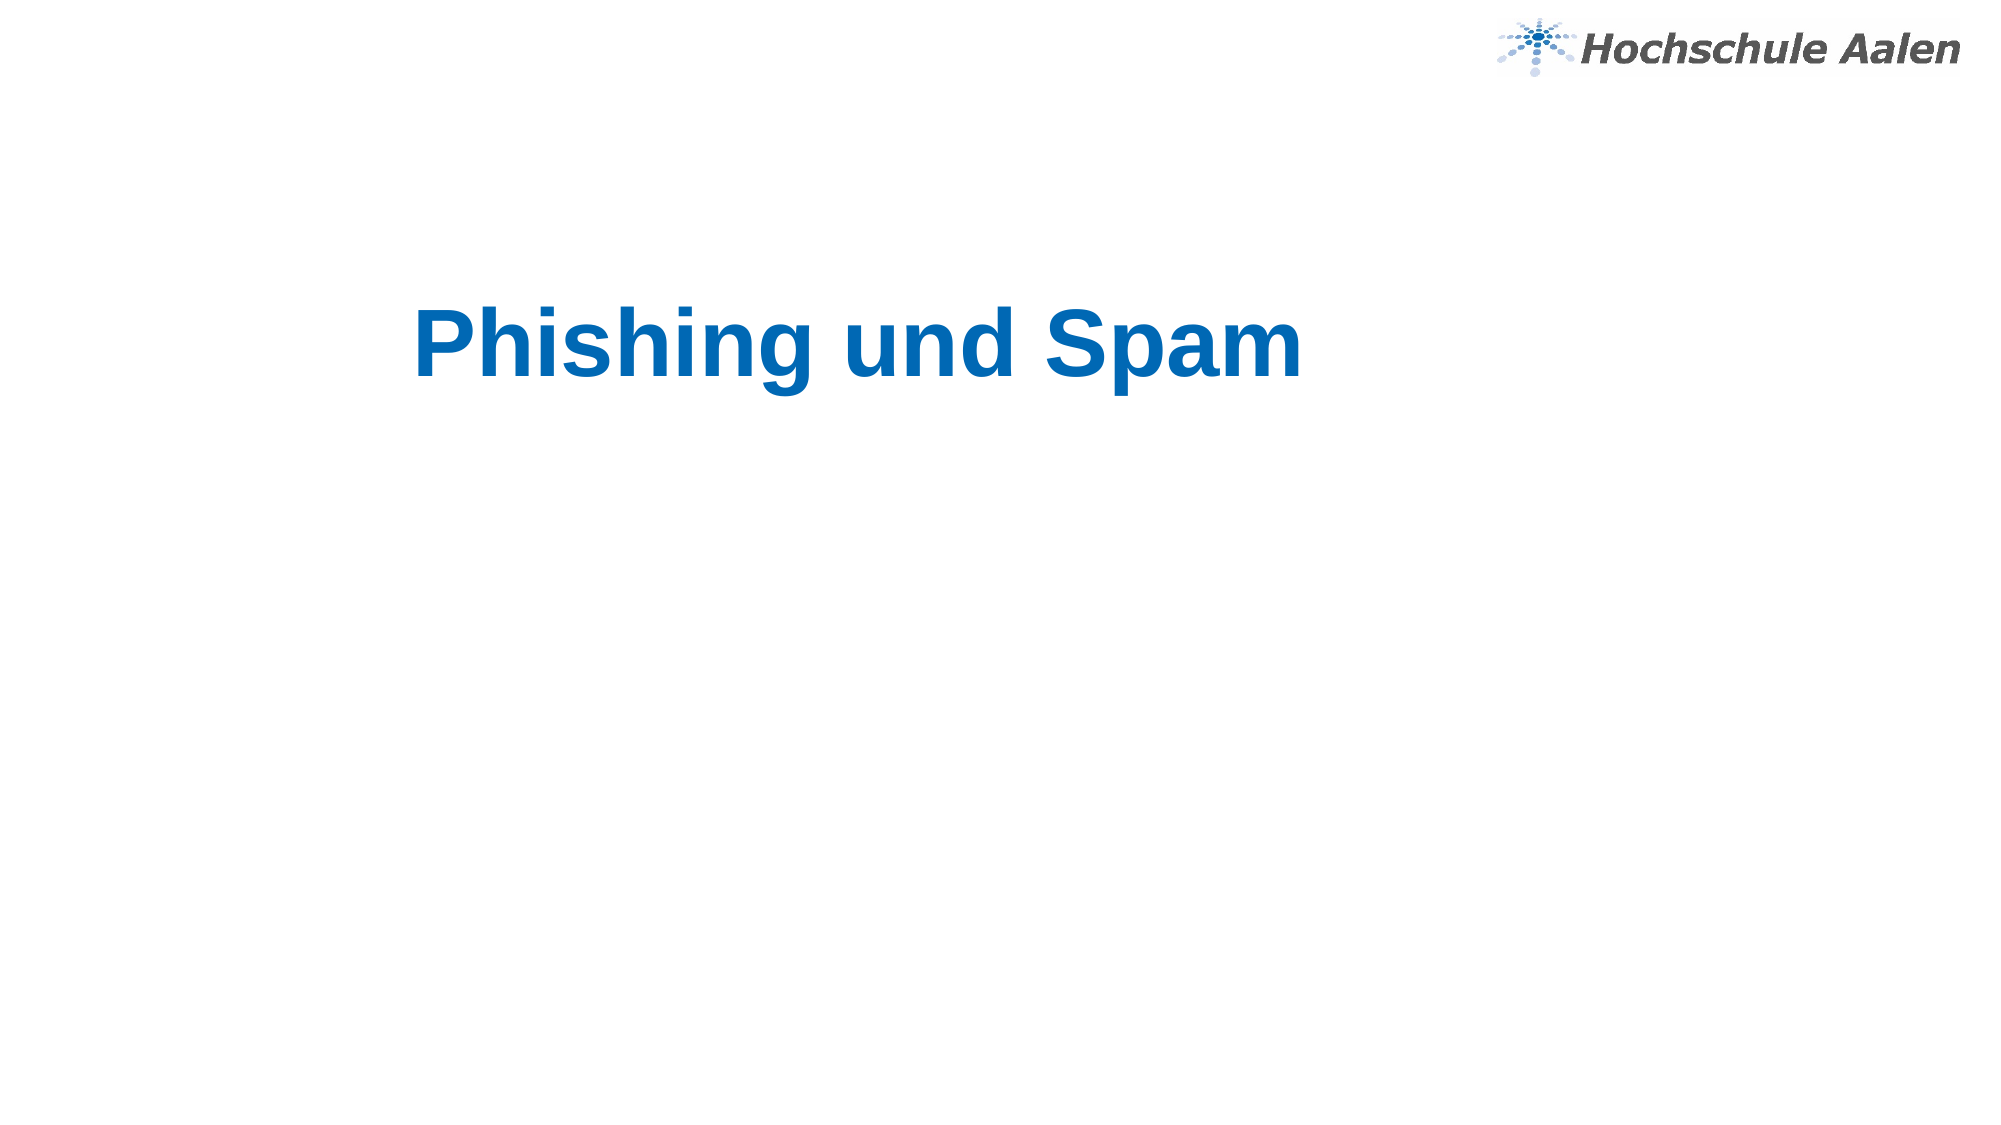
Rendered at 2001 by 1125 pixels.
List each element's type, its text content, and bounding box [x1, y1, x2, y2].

title Phishing und Spam [397, 292, 1877, 657]
